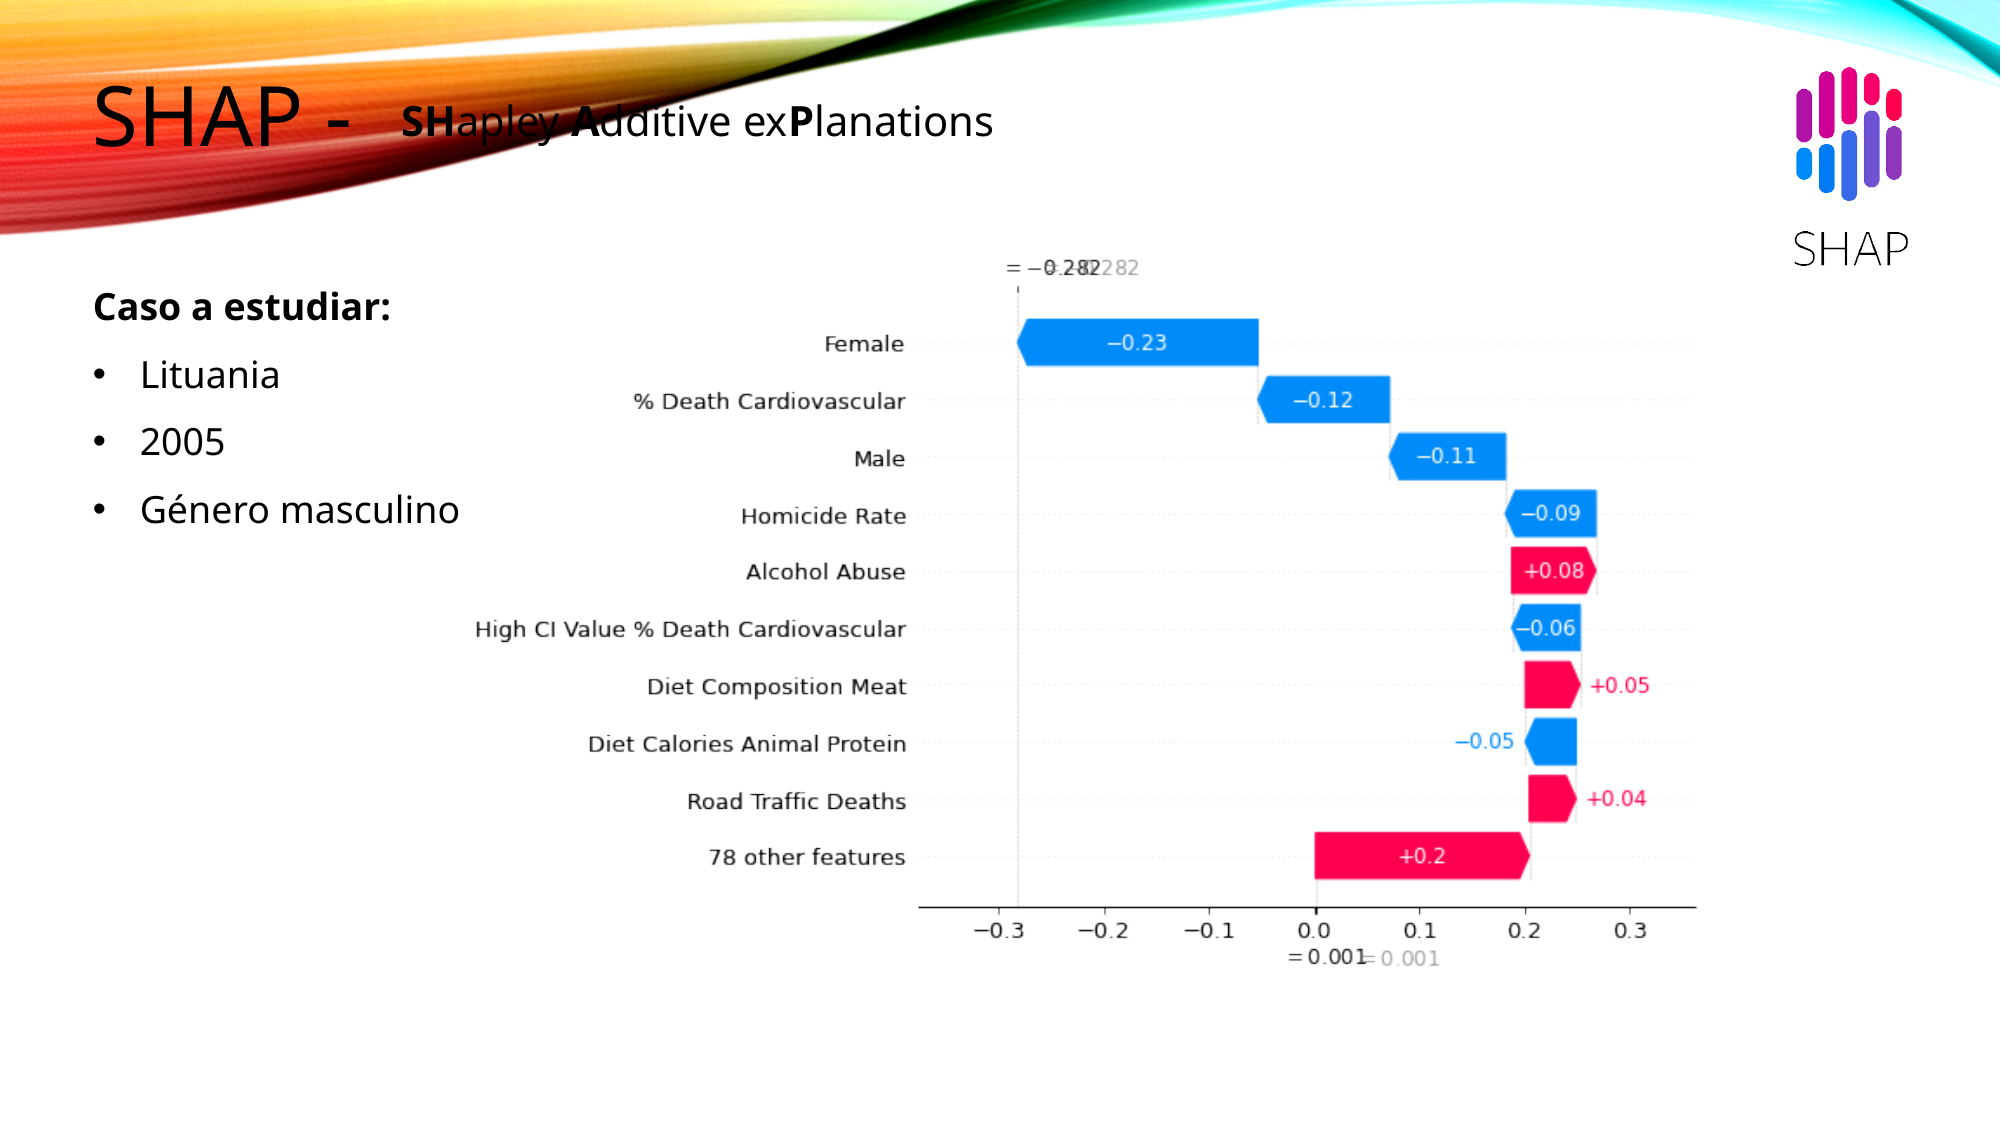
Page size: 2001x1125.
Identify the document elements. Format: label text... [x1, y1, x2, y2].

picture [463, 246, 1706, 982]
picture [1775, 61, 1923, 289]
text_box Caso a estudiar: Lituania 2005 Género masculino [77, 253, 513, 533]
text_box SHapley Additive exPlanations [386, 86, 1046, 153]
title Shap - [77, 64, 387, 175]
